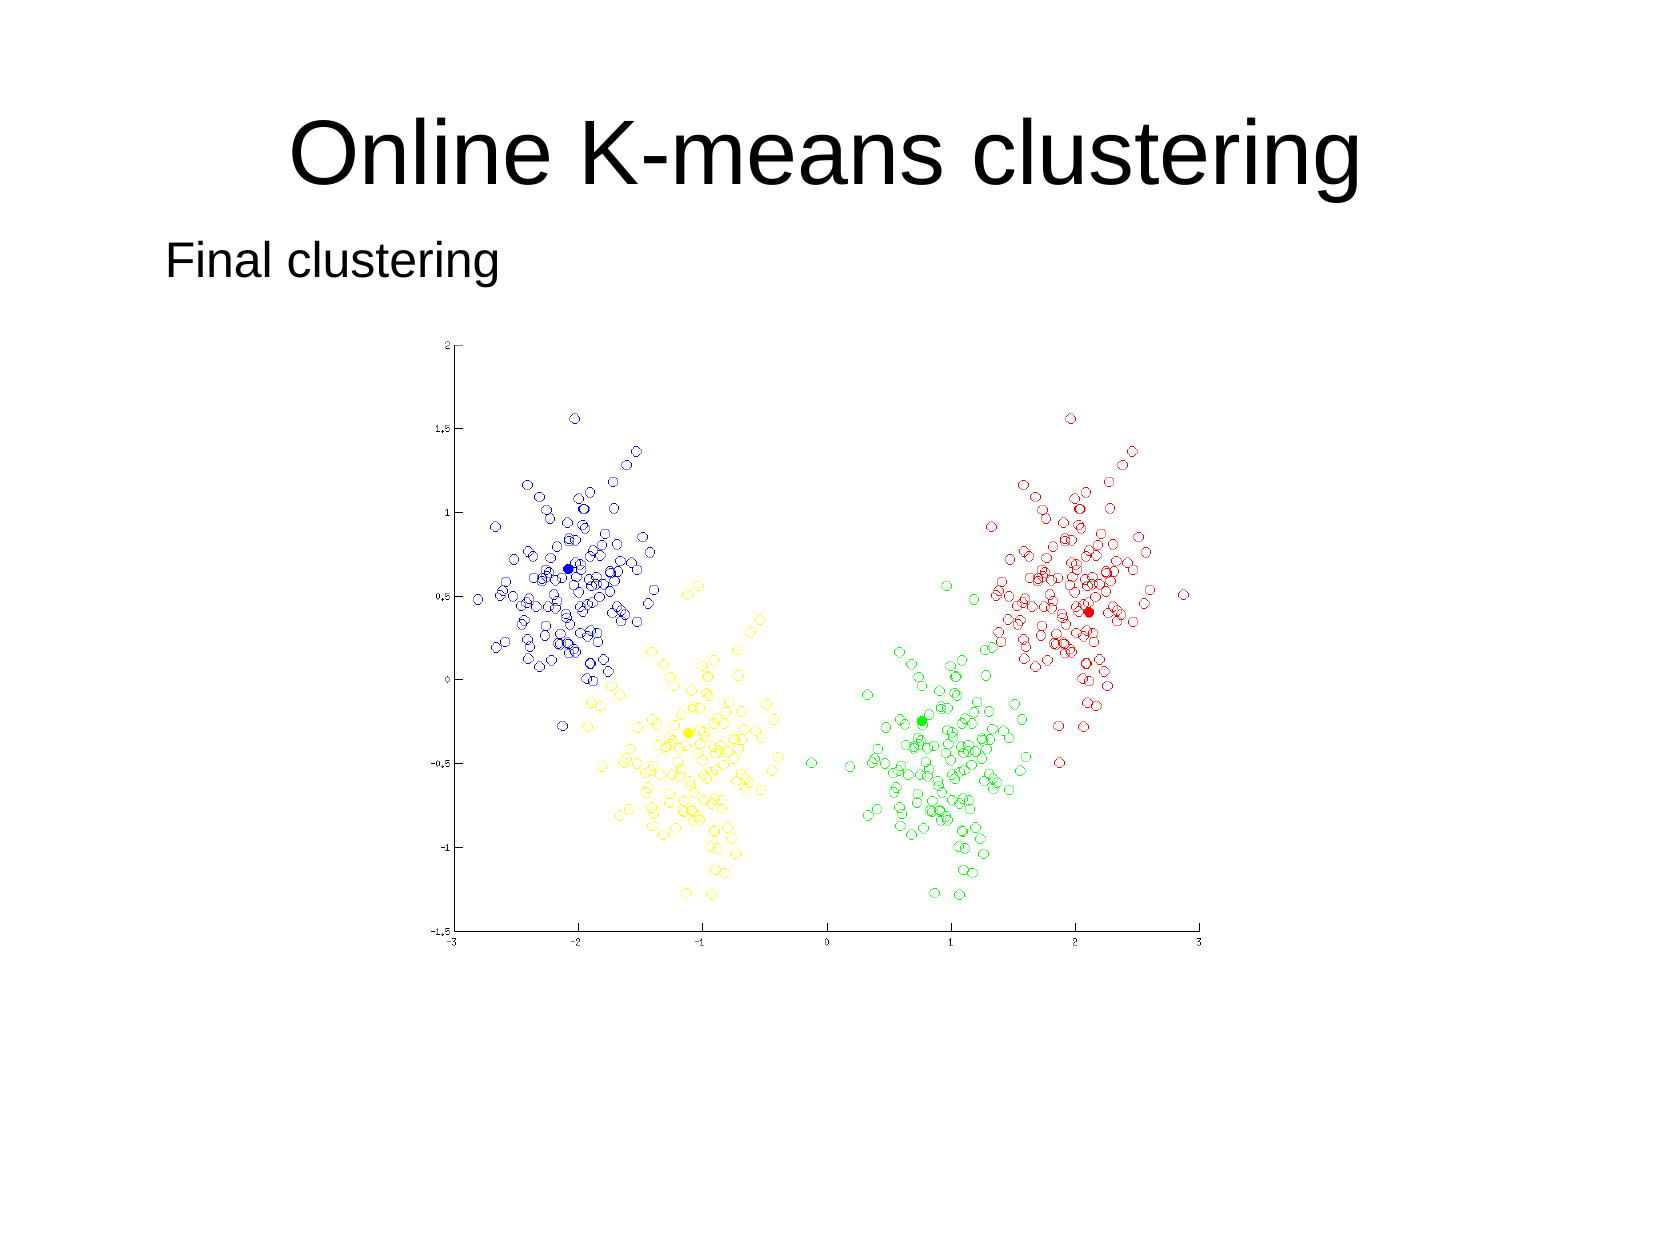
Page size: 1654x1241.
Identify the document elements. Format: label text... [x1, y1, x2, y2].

title Online K-means clustering [82, 49, 1571, 257]
text_box Final clustering [150, 225, 796, 296]
picture [330, 290, 1290, 1010]
